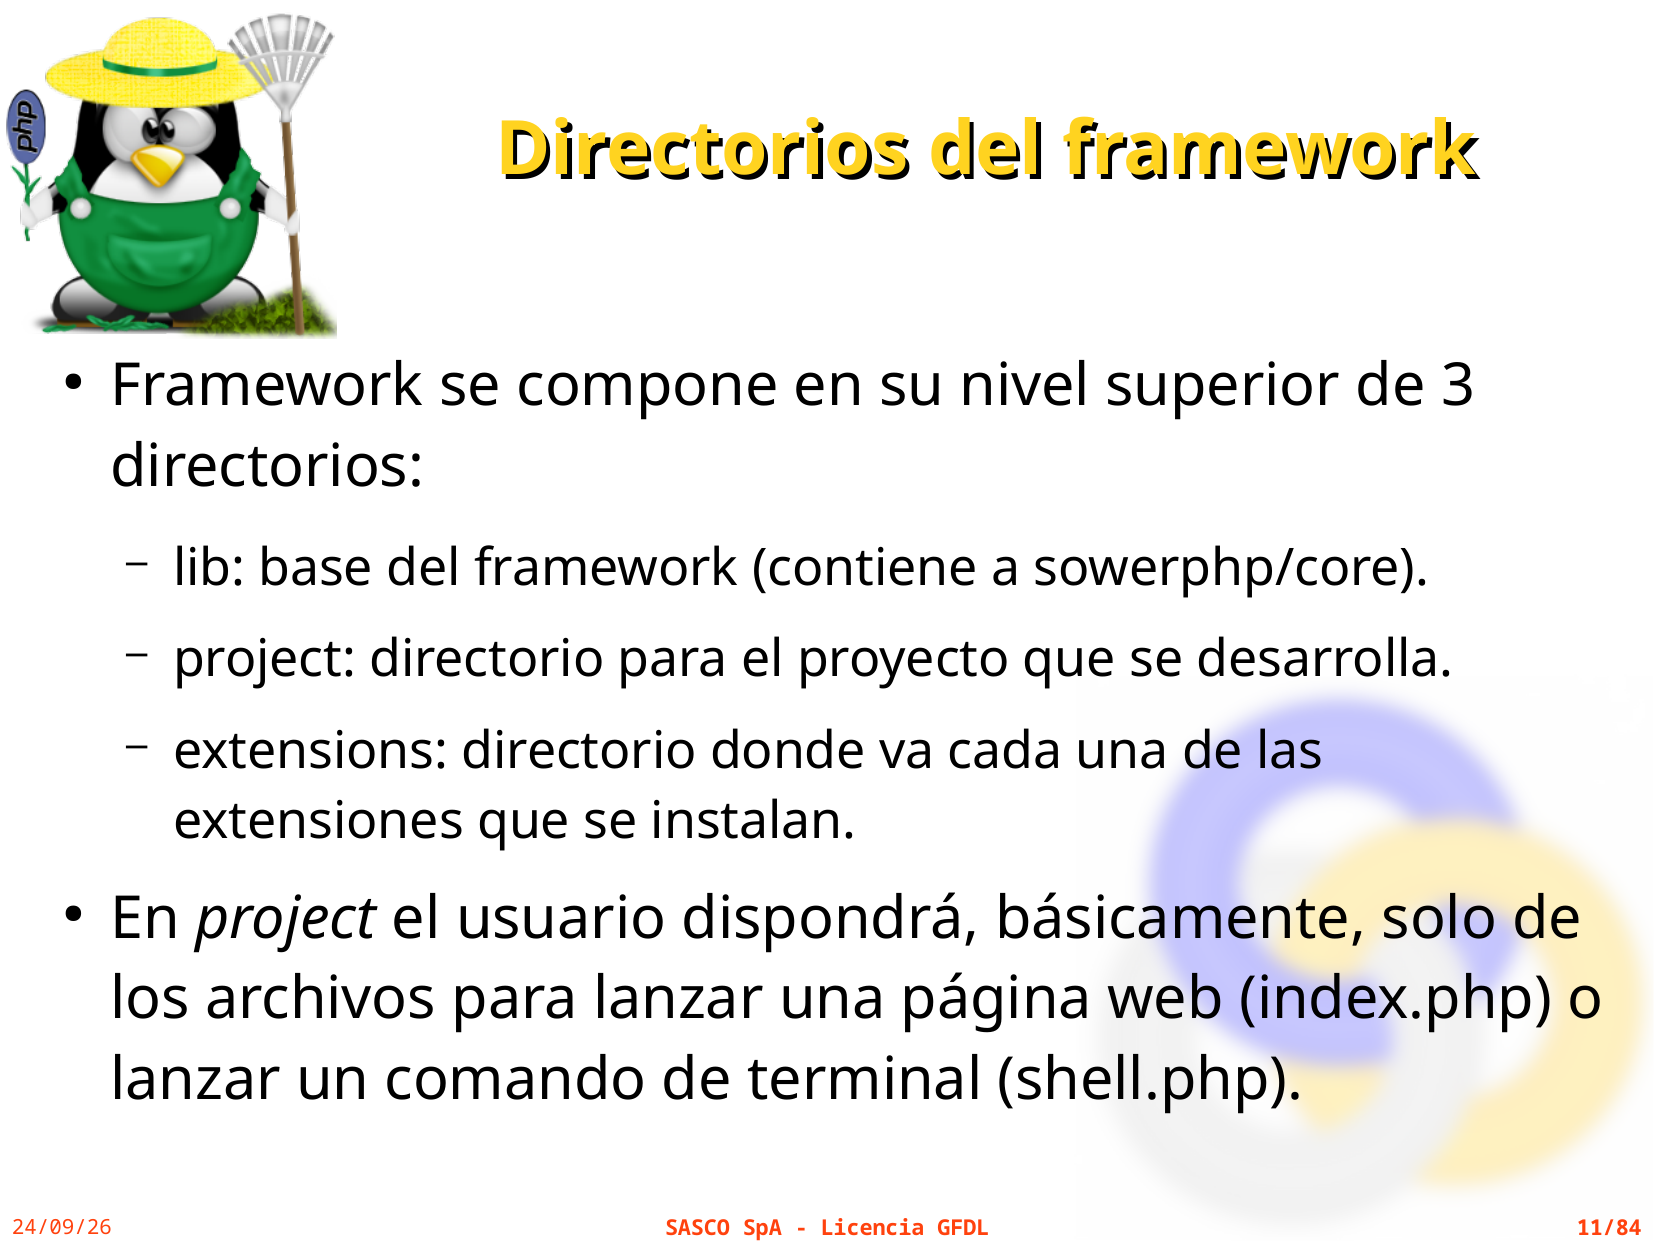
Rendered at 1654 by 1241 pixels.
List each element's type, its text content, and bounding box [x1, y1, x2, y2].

picture [4, 5, 337, 339]
picture [1074, 657, 1654, 1241]
list Framework se compone en su nivel superior de 3 directorios: lib: base del framework (contiene a sowerphp/core). project: directorio para el proyecto que se desarrolla. extensions: directorio donde va cada una de las extensiones que se instalan. En project el usuario dispondrá, básicamente, solo de los archivos para lanzar una página web (index.php) o lanzar un comando de terminal (shell.php). [47, 342, 1607, 1170]
title Directorios del framework [366, 35, 1607, 257]
